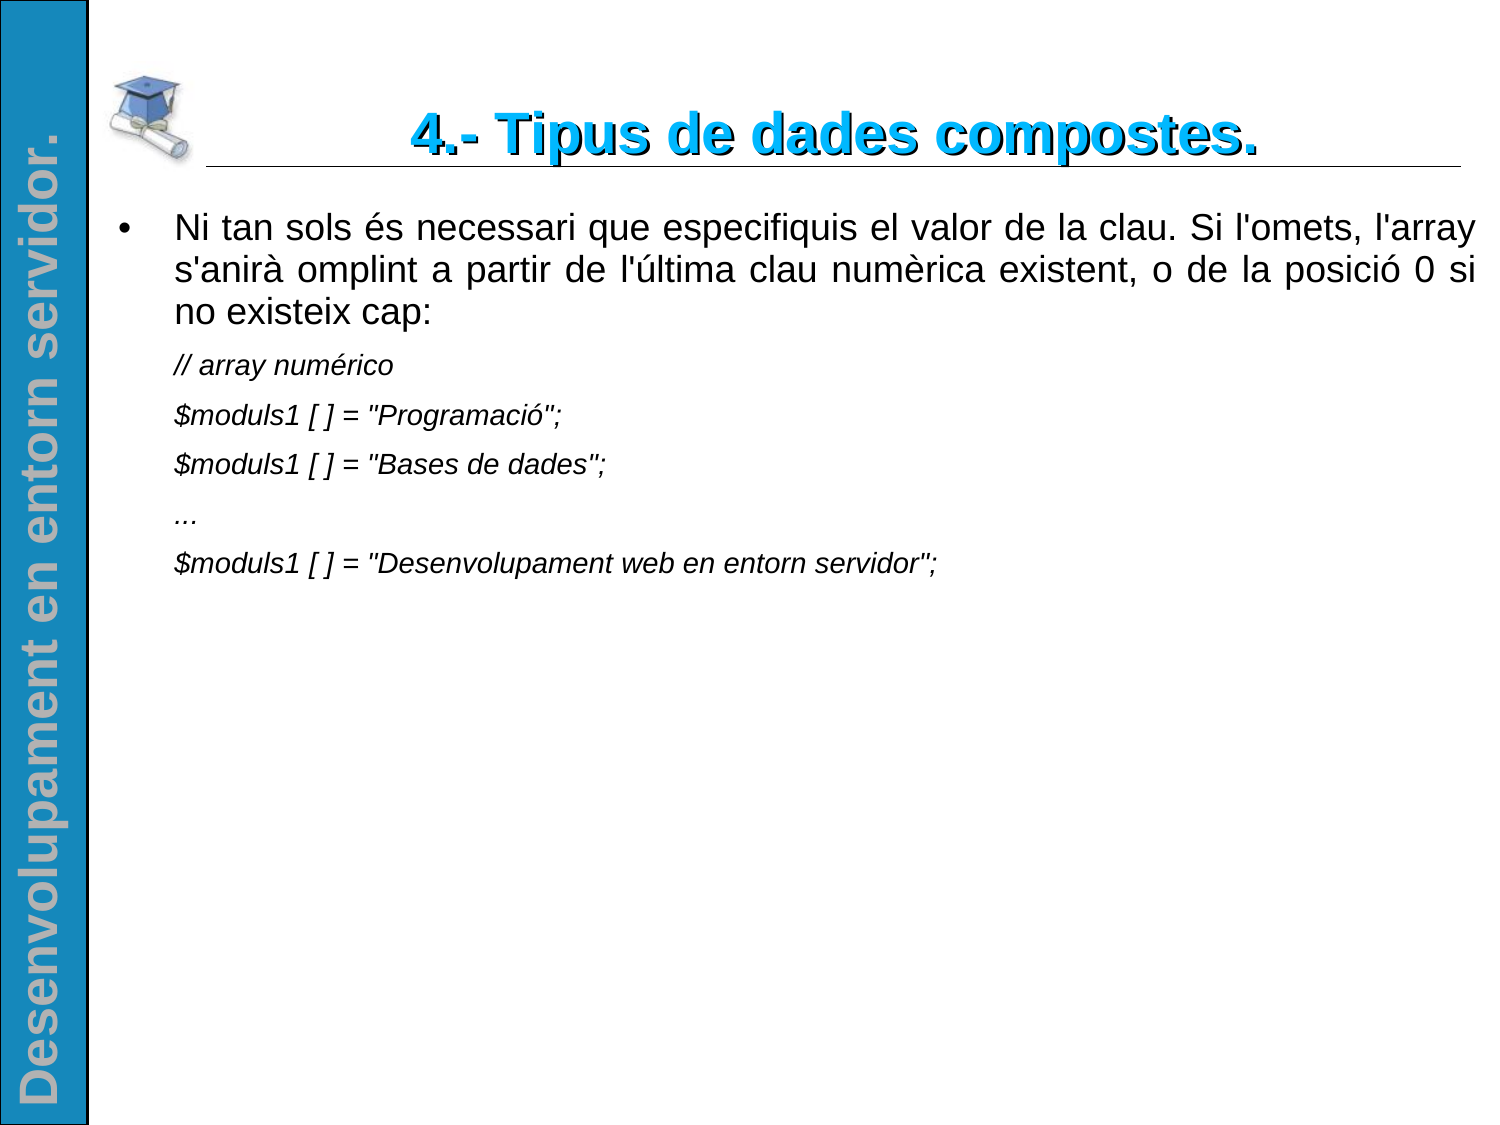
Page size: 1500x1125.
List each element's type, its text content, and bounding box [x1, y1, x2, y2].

list Ni tan sols és necessari que especifiquis el valor de la clau. Si l'omets, l'array s'anirà omplint a partir de l'última clau numèrica existent, o de la posició 0 si no existeix cap: // array numérico $moduls1 [ ] = "Programació"; $moduls1 [ ] = "Bases de dades"; ... $moduls1 [ ] = "Desenvolupament web en entorn servidor"; [118, 206, 1477, 950]
title 4.- Tipus de dades compostes. [206, 88, 1447, 178]
picture [93, 61, 206, 174]
